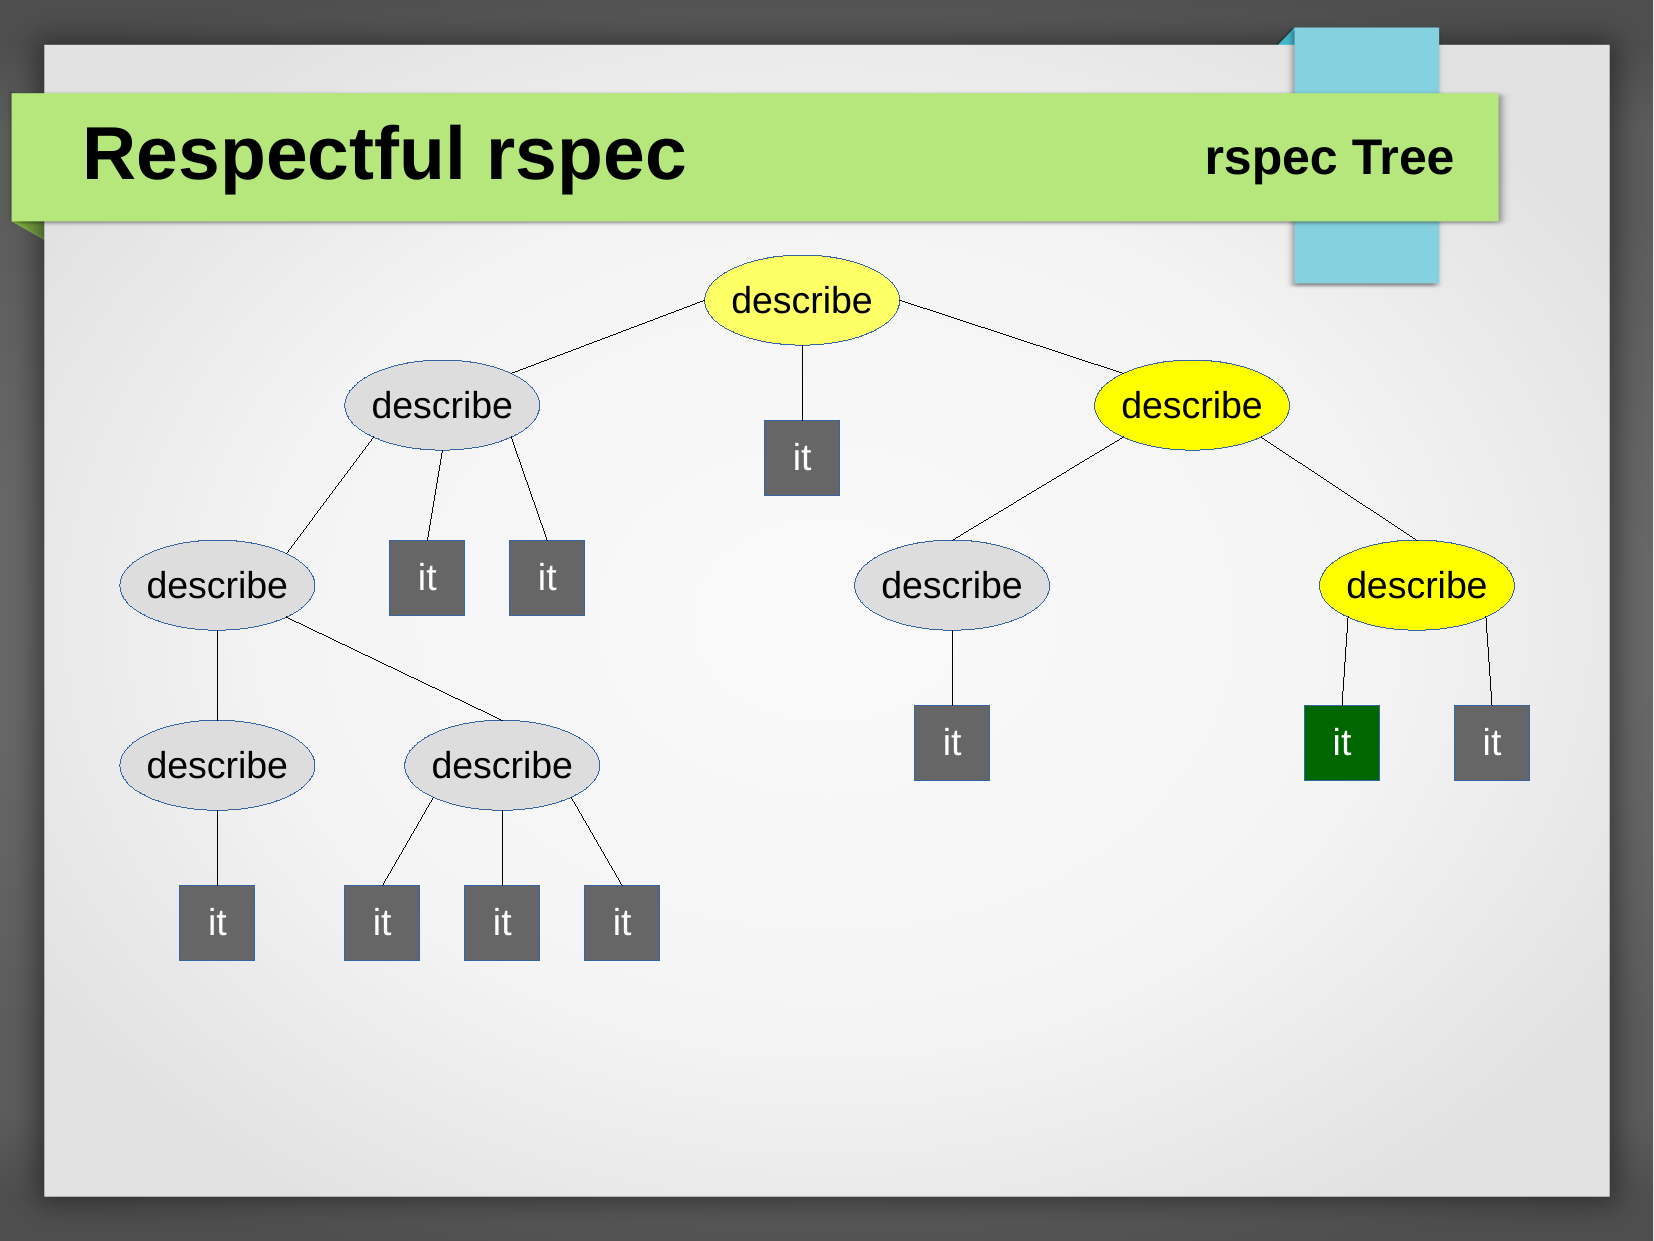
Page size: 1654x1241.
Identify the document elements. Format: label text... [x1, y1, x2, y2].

text_box describe [119, 540, 315, 631]
text_box it [1454, 705, 1530, 781]
title Respectful rspec [82, 94, 705, 213]
text_box it [764, 420, 840, 496]
picture [0, 0, 1654, 1241]
text_box it [584, 885, 660, 961]
text_box describe [854, 540, 1050, 631]
text_box describe [1319, 540, 1515, 631]
text_box it [509, 540, 585, 616]
title rspec Tree [869, 97, 1455, 216]
text_box it [914, 705, 990, 781]
text_box describe [1094, 360, 1290, 451]
text_box it [389, 540, 465, 616]
text_box it [344, 885, 420, 961]
text_box describe [404, 720, 600, 811]
text_box it [464, 885, 540, 961]
text_box it [1304, 705, 1380, 781]
text_box describe [344, 360, 540, 451]
text_box it [179, 885, 255, 961]
text_box describe [119, 720, 315, 811]
text_box describe [704, 255, 900, 346]
